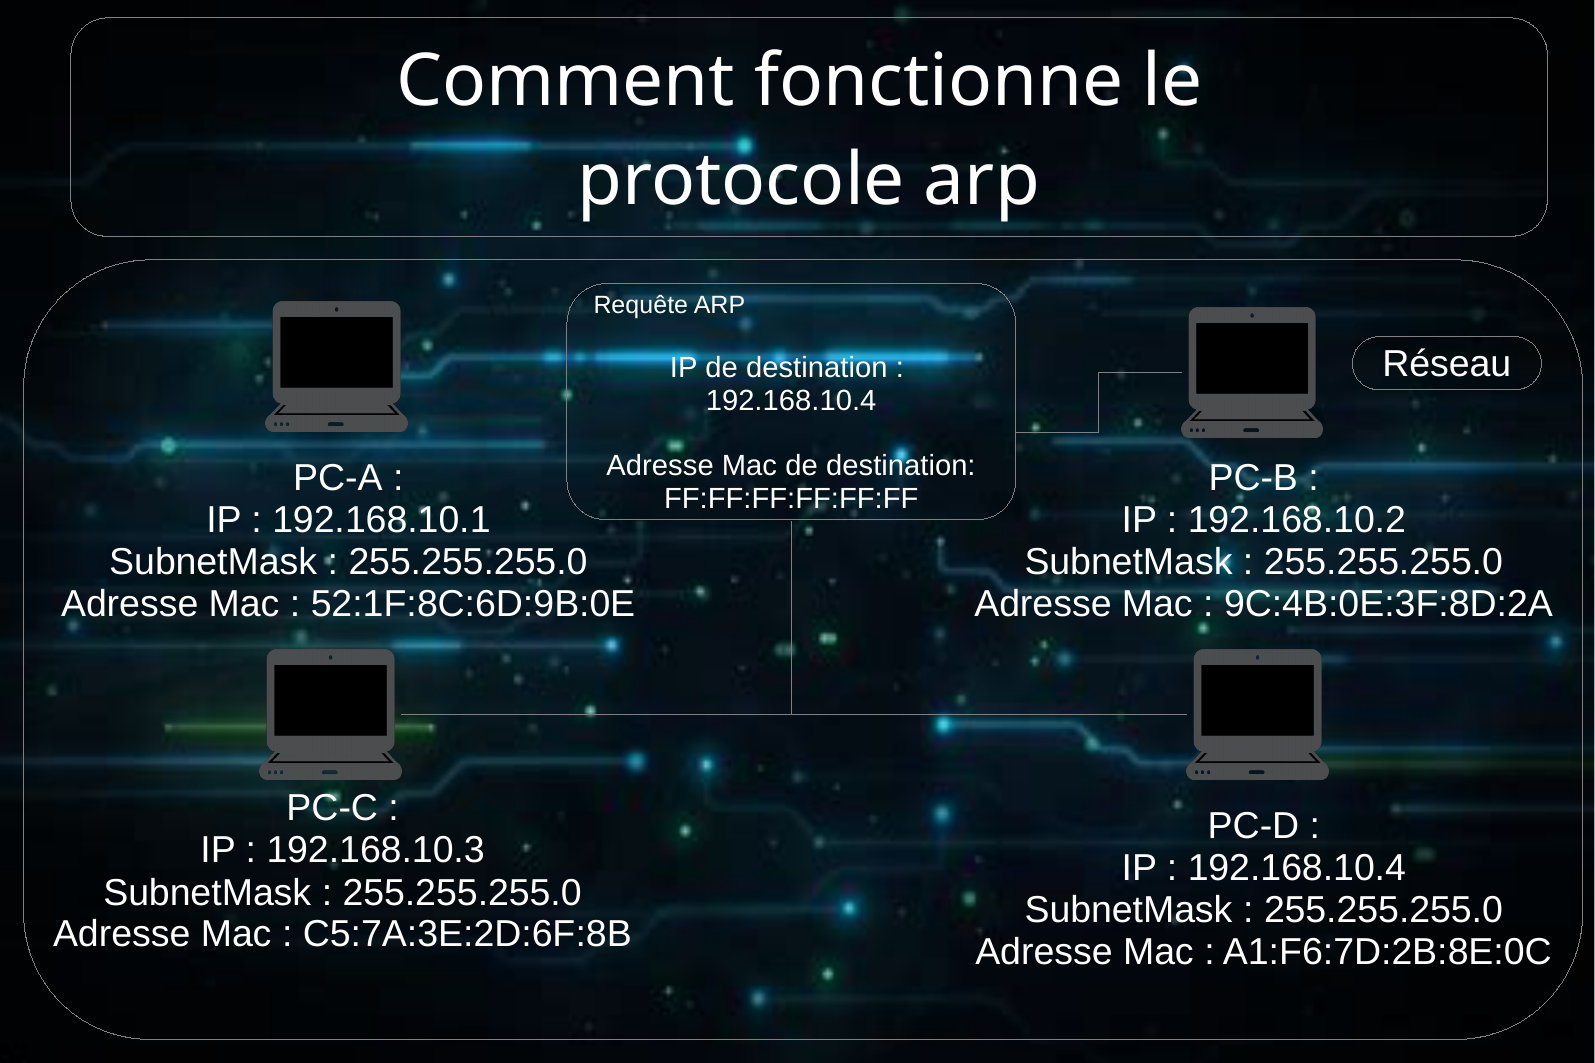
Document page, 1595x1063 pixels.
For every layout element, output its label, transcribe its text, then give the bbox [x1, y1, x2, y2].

text_box IP de destination : 192.168.10.4 Adresse Mac de destination: FF:FF:FF:FF:FF:FF [566, 343, 1016, 522]
text_box Comment fonctionne le protocole arp [70, 17, 1548, 237]
text_box Requête ARP [578, 283, 863, 327]
text_box PC-D : IP : 192.168.10.4 SubnetMask : 255.255.255.0 Adresse Mac : A1:F6:7D:2B:8E:0C [956, 797, 1571, 981]
text_box PC-A : IP : 192.168.10.1 SubnetMask : 255.255.255.0 Adresse Mac : 52:1F:8C:6D:9B:0E [23, 448, 674, 632]
text_box PC-B : IP : 192.168.10.2 SubnetMask : 255.255.255.0 Adresse Mac : 9C:4B:0E:3F:8D:2A [956, 448, 1571, 632]
text_box [23, 259, 1583, 1040]
picture [0, 0, 1595, 1063]
text_box PC-C : IP : 192.168.10.3 SubnetMask : 255.255.255.0 Adresse Mac : C5:7A:3E:2D:6F:8B [35, 779, 650, 963]
text_box Réseau [1352, 336, 1542, 390]
